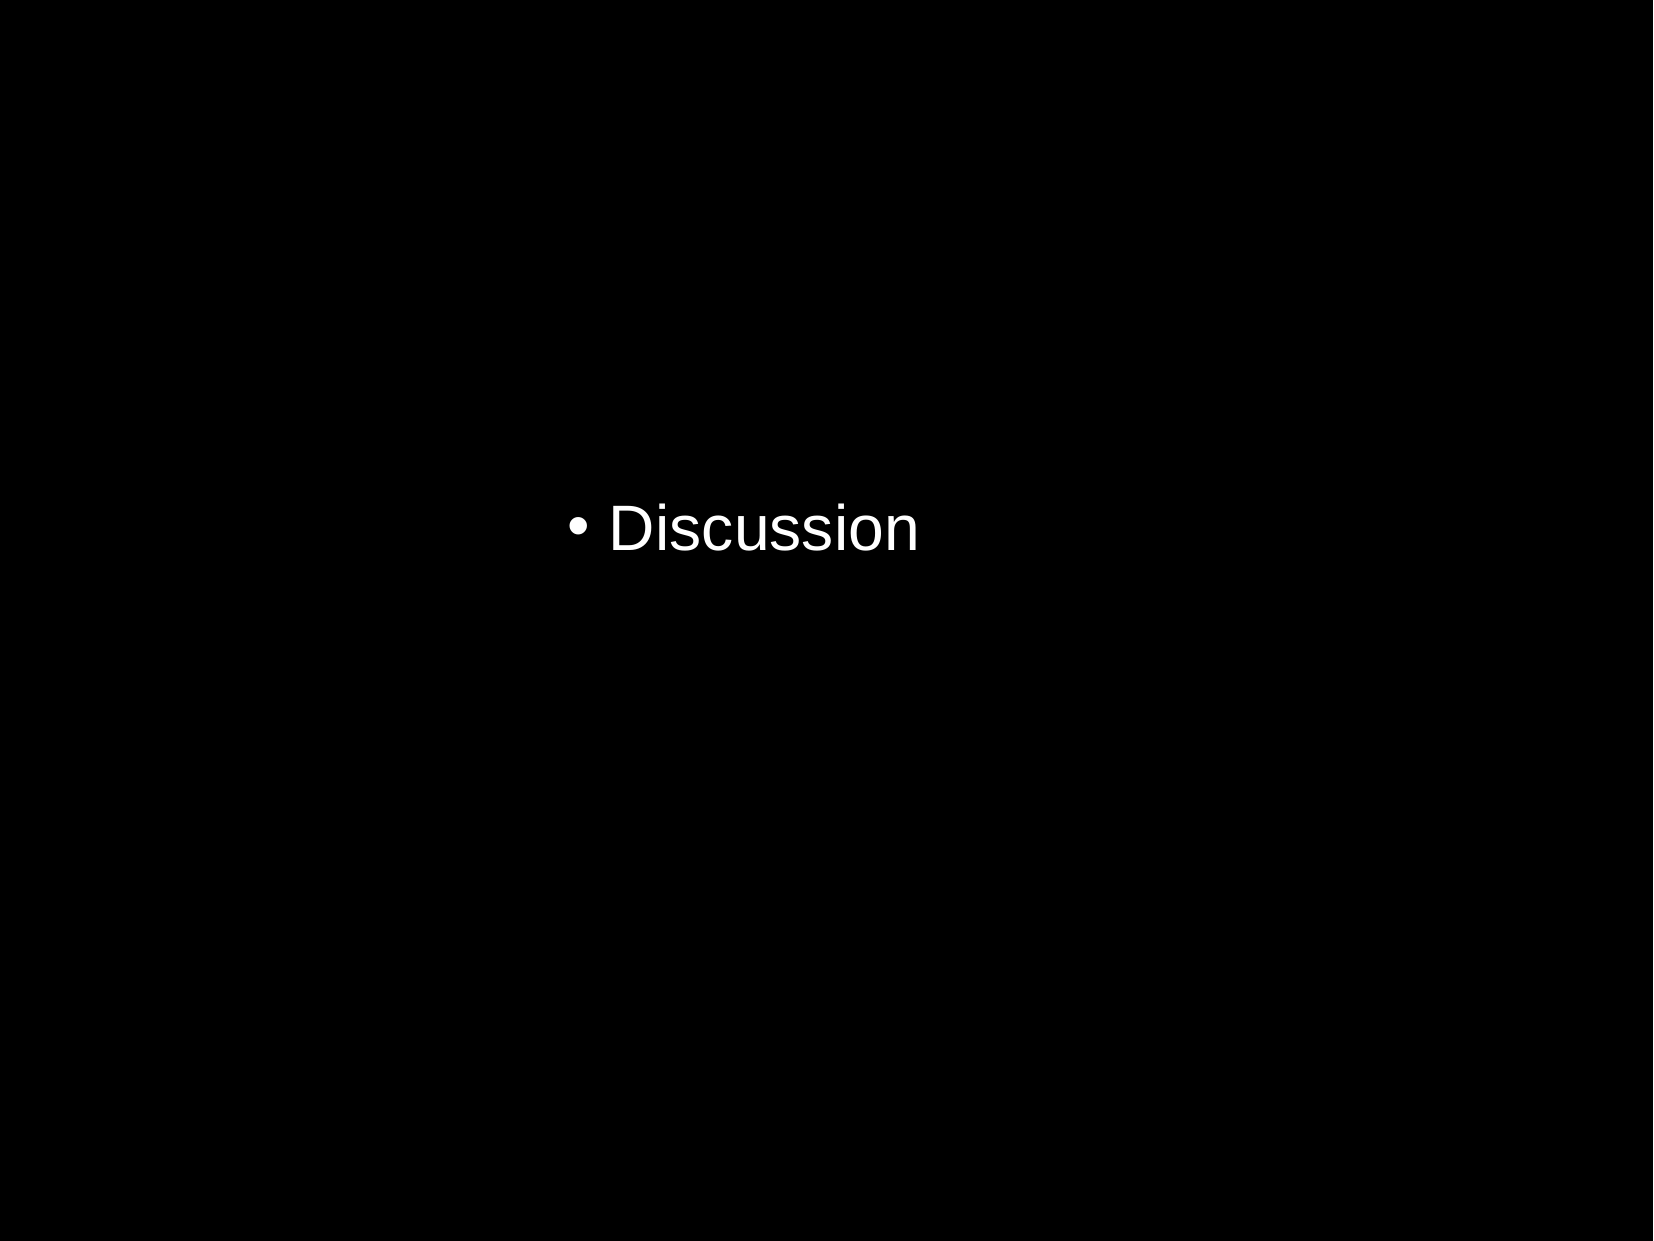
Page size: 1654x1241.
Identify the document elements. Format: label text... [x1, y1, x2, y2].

subtitle Discussion [0, 49, 1488, 1010]
